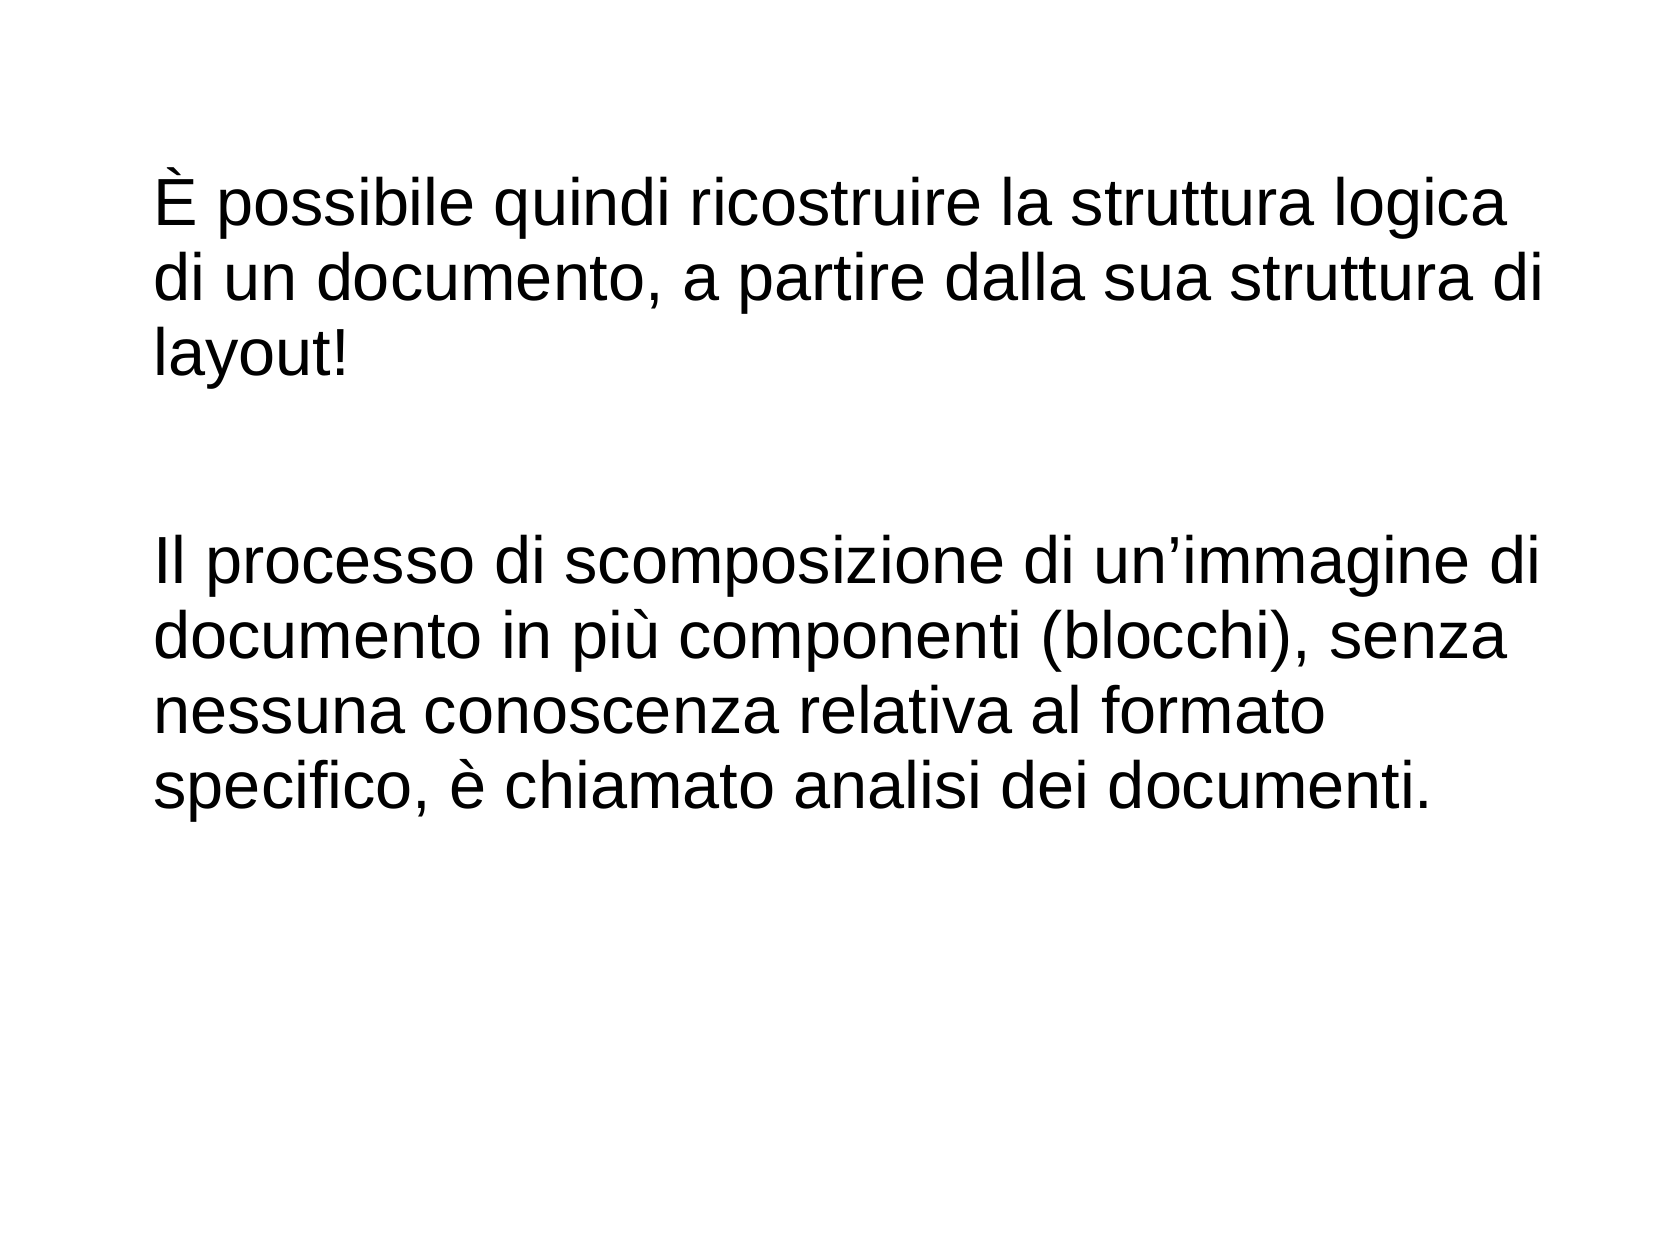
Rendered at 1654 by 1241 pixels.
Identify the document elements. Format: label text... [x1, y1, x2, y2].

list È possibile quindi ricostruire la struttura logica di un documento, a partire dalla sua struttura di layout! Il processo di scomposizione di un’immagine di documento in più componenti (blocchi), senza nessuna conoscenza relativa al formato specifico, è chiamato analisi dei documenti. [82, 165, 1571, 1010]
